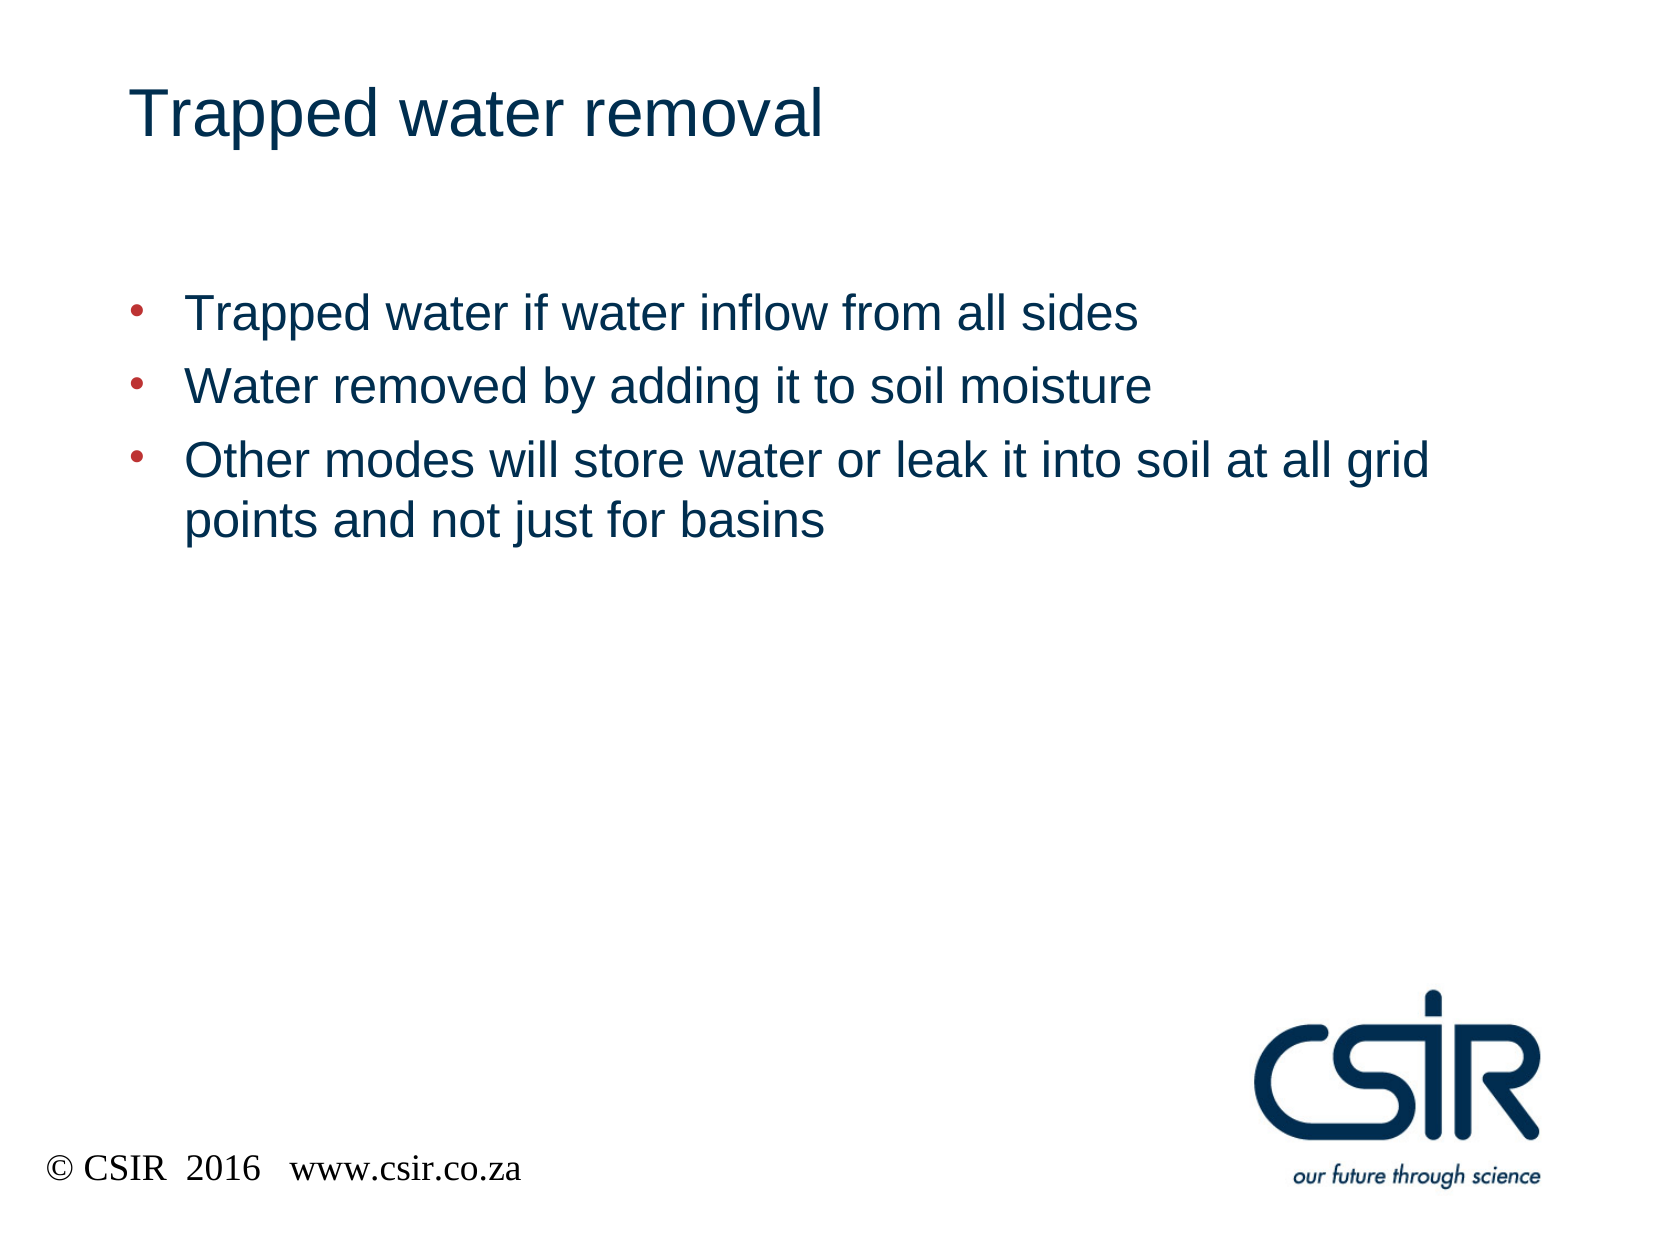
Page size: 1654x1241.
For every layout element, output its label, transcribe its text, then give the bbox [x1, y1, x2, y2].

picture [1241, 983, 1653, 1240]
title Trapped water removal [128, 68, 1534, 248]
list Trapped water if water inflow from all sides Water removed by adding it to soil moisture Other modes will store water or leak it into soil at all grid points and not just for basins [128, 280, 1534, 944]
